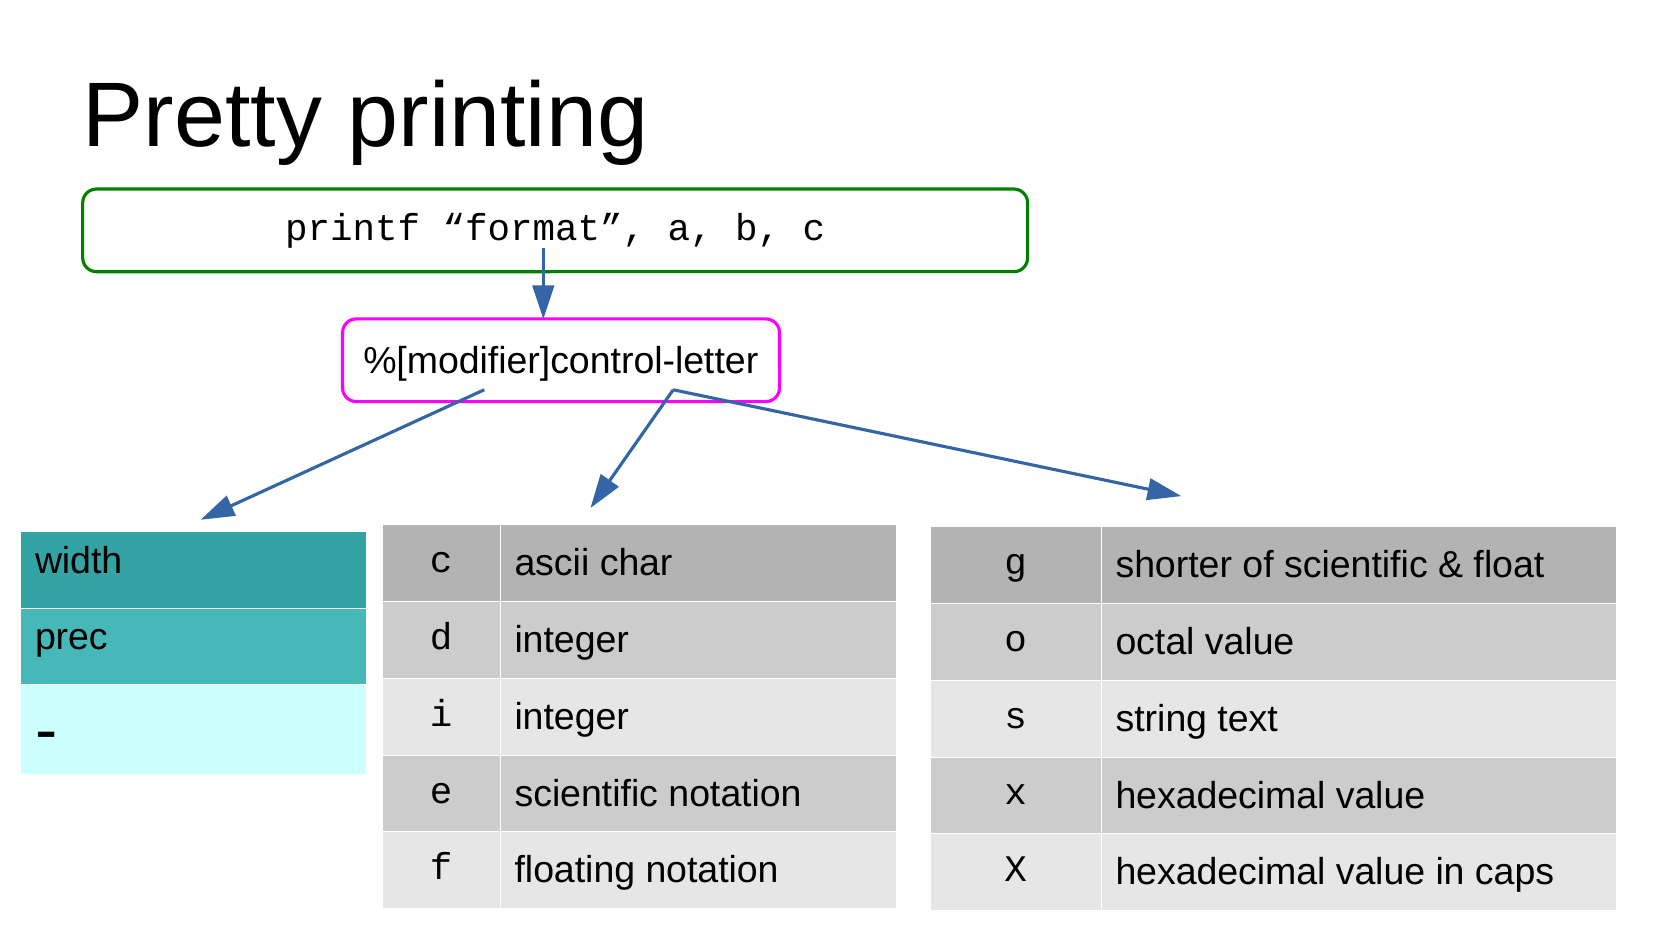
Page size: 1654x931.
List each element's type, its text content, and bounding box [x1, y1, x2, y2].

table_cell x [931, 758, 1101, 833]
table_cell octal value [1102, 604, 1616, 680]
text_box %[modifier]control-letter [342, 318, 780, 402]
table_cell string text [1102, 681, 1616, 757]
text_box printf “format”, a, b, c [82, 188, 1028, 272]
title Pretty printing [82, 37, 1571, 193]
table_cell hexadecimal value [1102, 758, 1616, 833]
table_cell integer [501, 602, 896, 678]
table_header shorter of scientific & float [1102, 527, 1616, 603]
table_cell - [21, 685, 366, 774]
table_header width [21, 532, 366, 608]
table_cell i [383, 679, 500, 755]
table_header ascii char [501, 525, 896, 601]
table_cell hexadecimal value in caps [1102, 834, 1616, 910]
table_cell integer [501, 679, 896, 755]
table_cell s [931, 681, 1101, 757]
text_box %[modifier]control-letter [668, 392, 719, 402]
table_cell d [383, 602, 500, 678]
table_header c [383, 525, 500, 601]
table_cell X [931, 834, 1101, 910]
table_cell scientific notation [501, 756, 896, 831]
table_cell o [931, 604, 1101, 680]
table_header g [931, 527, 1101, 603]
table_cell f [383, 832, 500, 908]
table_cell floating notation [501, 832, 896, 908]
table_cell prec [21, 609, 366, 684]
table_cell e [383, 756, 500, 831]
